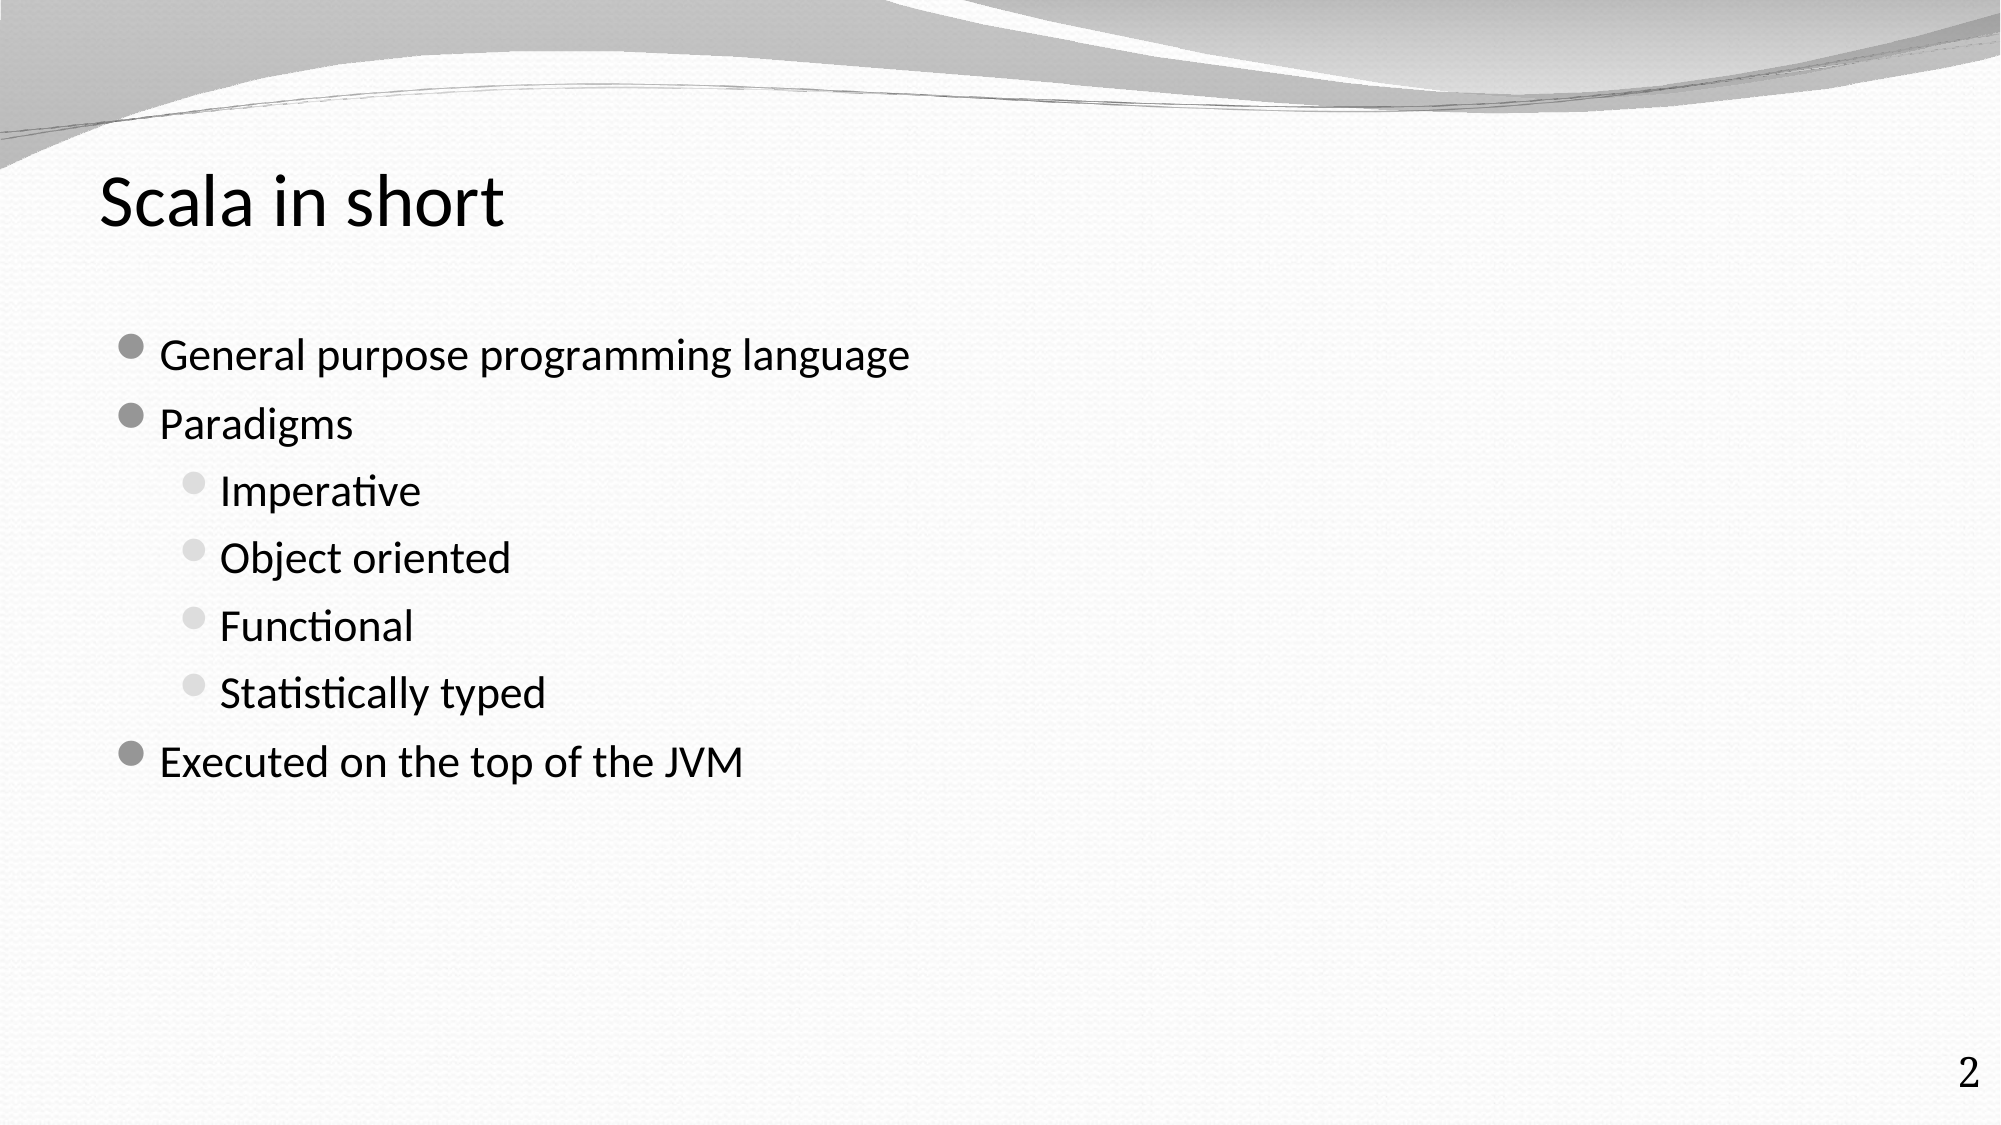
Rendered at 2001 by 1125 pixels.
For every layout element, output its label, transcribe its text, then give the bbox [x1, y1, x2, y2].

list General purpose programming language Paradigms Imperative Object oriented Functional Statistically typed Executed on the top of the JVM [100, 317, 1901, 1038]
text_box <numéro> [1813, 1042, 1981, 1103]
title Scala in short [99, 54, 1985, 242]
picture [0, 0, 2001, 1125]
